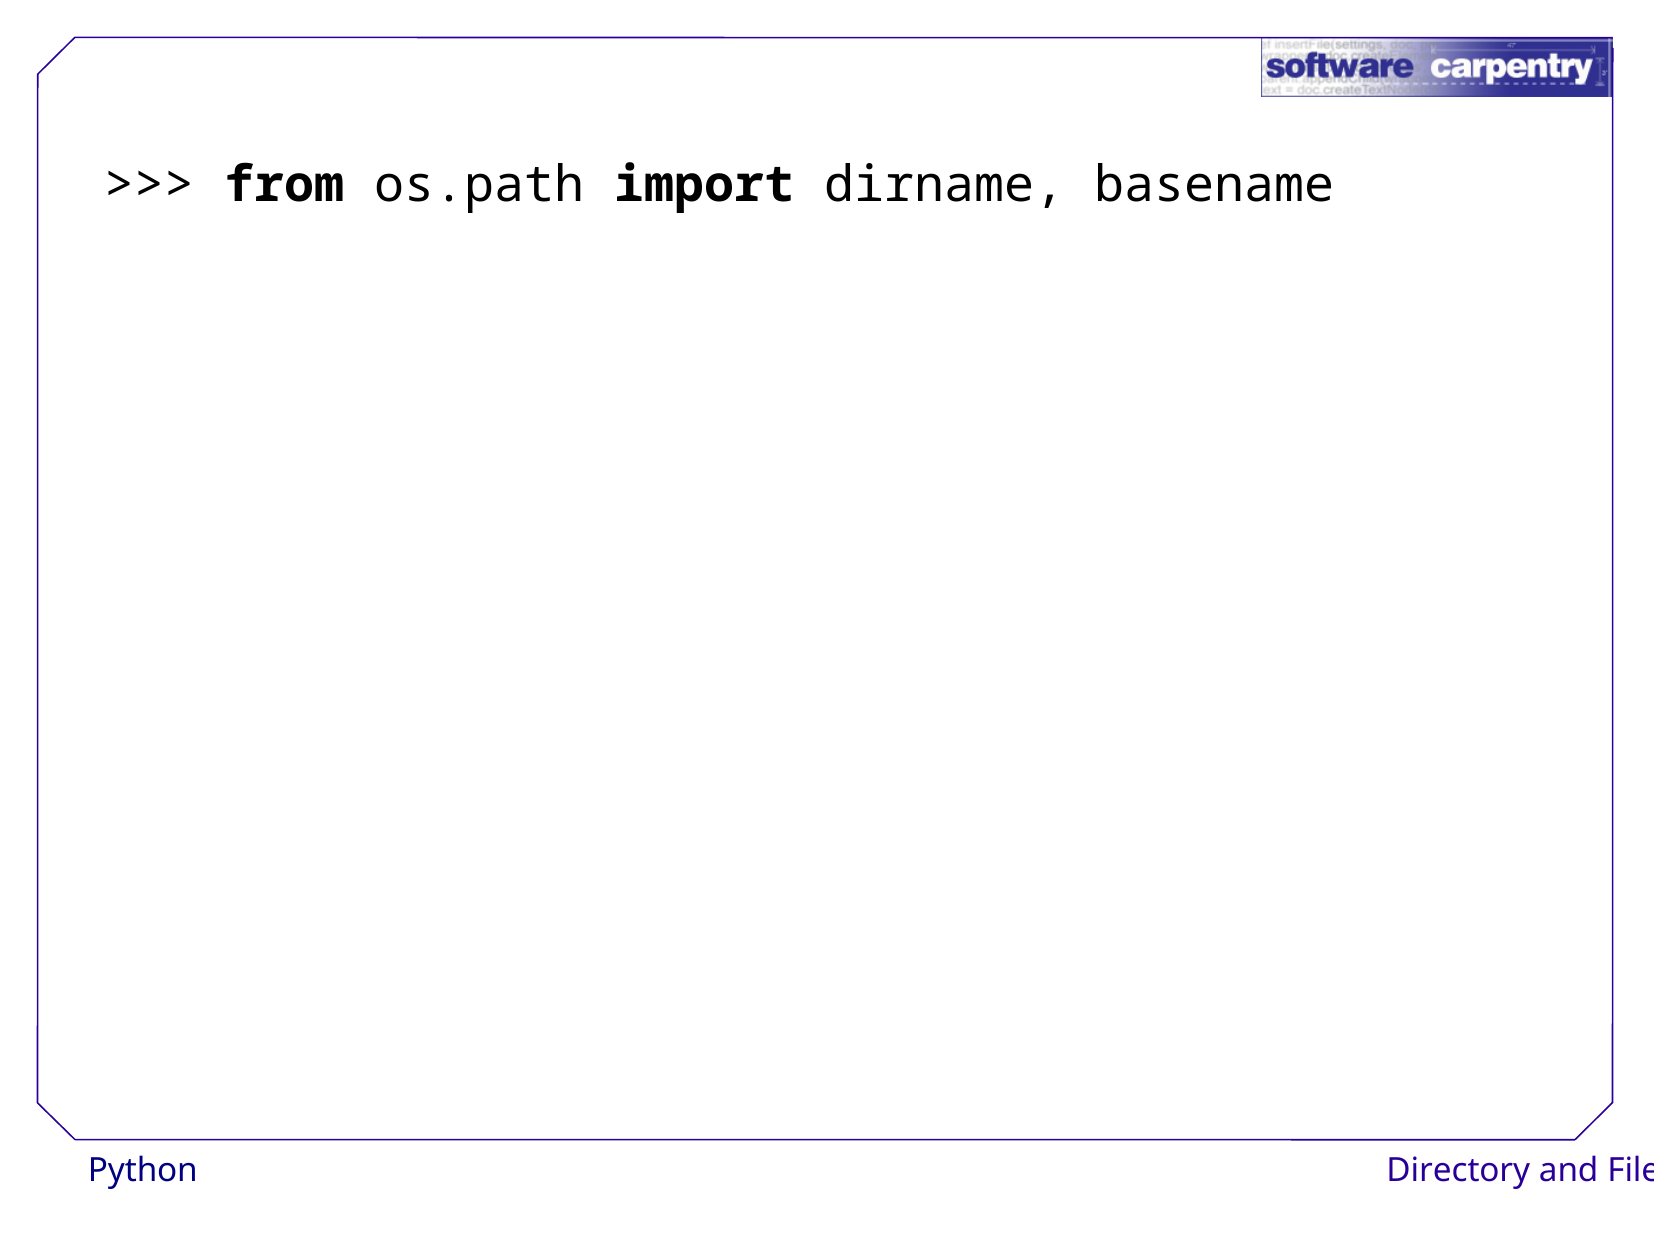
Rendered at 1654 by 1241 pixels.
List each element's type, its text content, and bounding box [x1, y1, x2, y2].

picture [1261, 39, 1613, 97]
text_box >>> from os.path import dirname, basename [89, 128, 1512, 1037]
